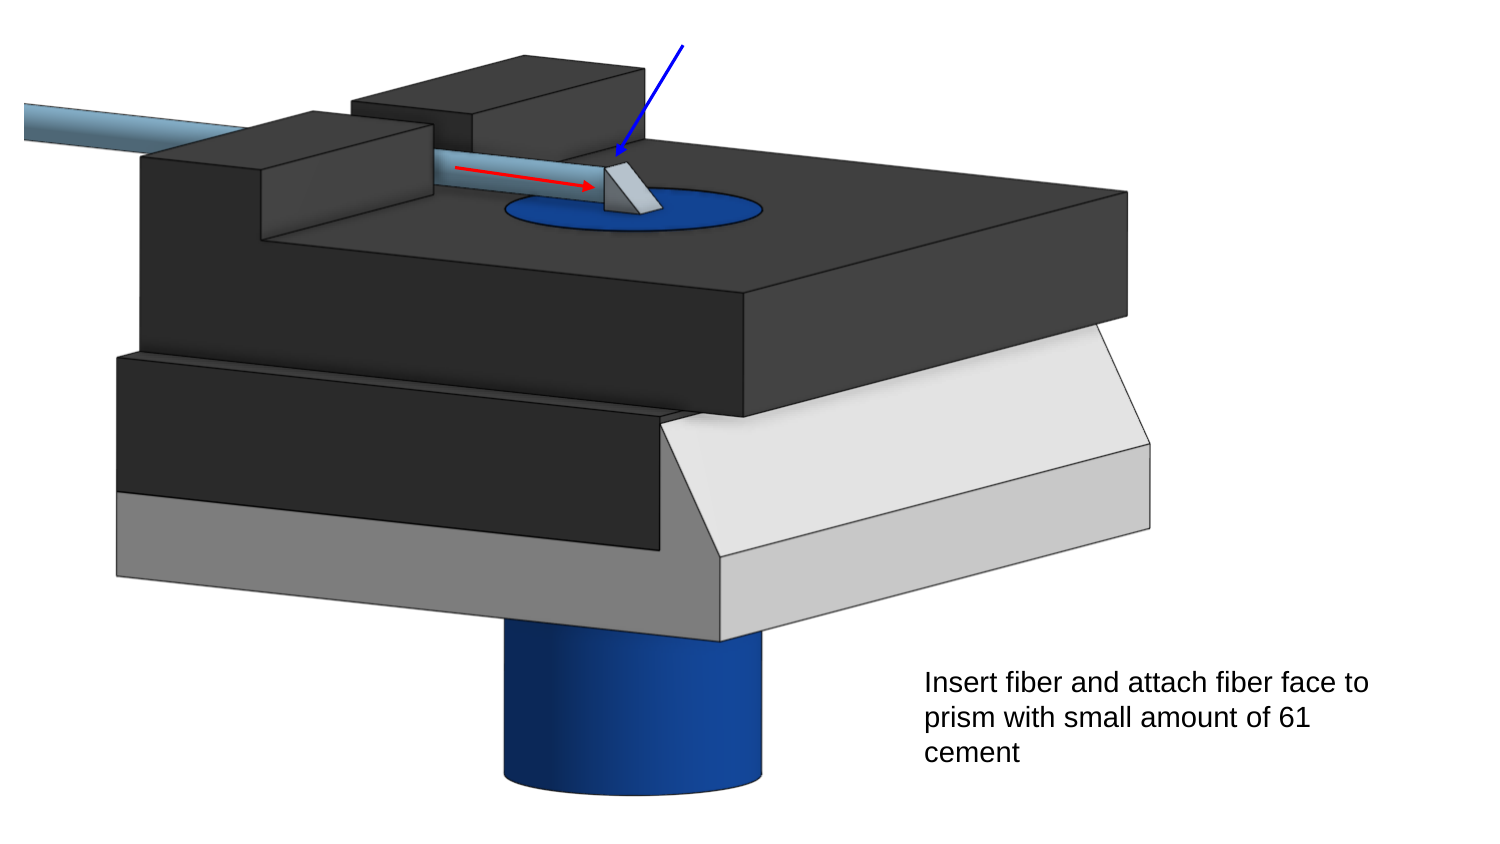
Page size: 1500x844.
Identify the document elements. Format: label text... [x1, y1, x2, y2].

text_box Insert fiber and attach fiber face to prism with small amount of 61 cement [909, 648, 1398, 784]
picture [24, 24, 1162, 819]
